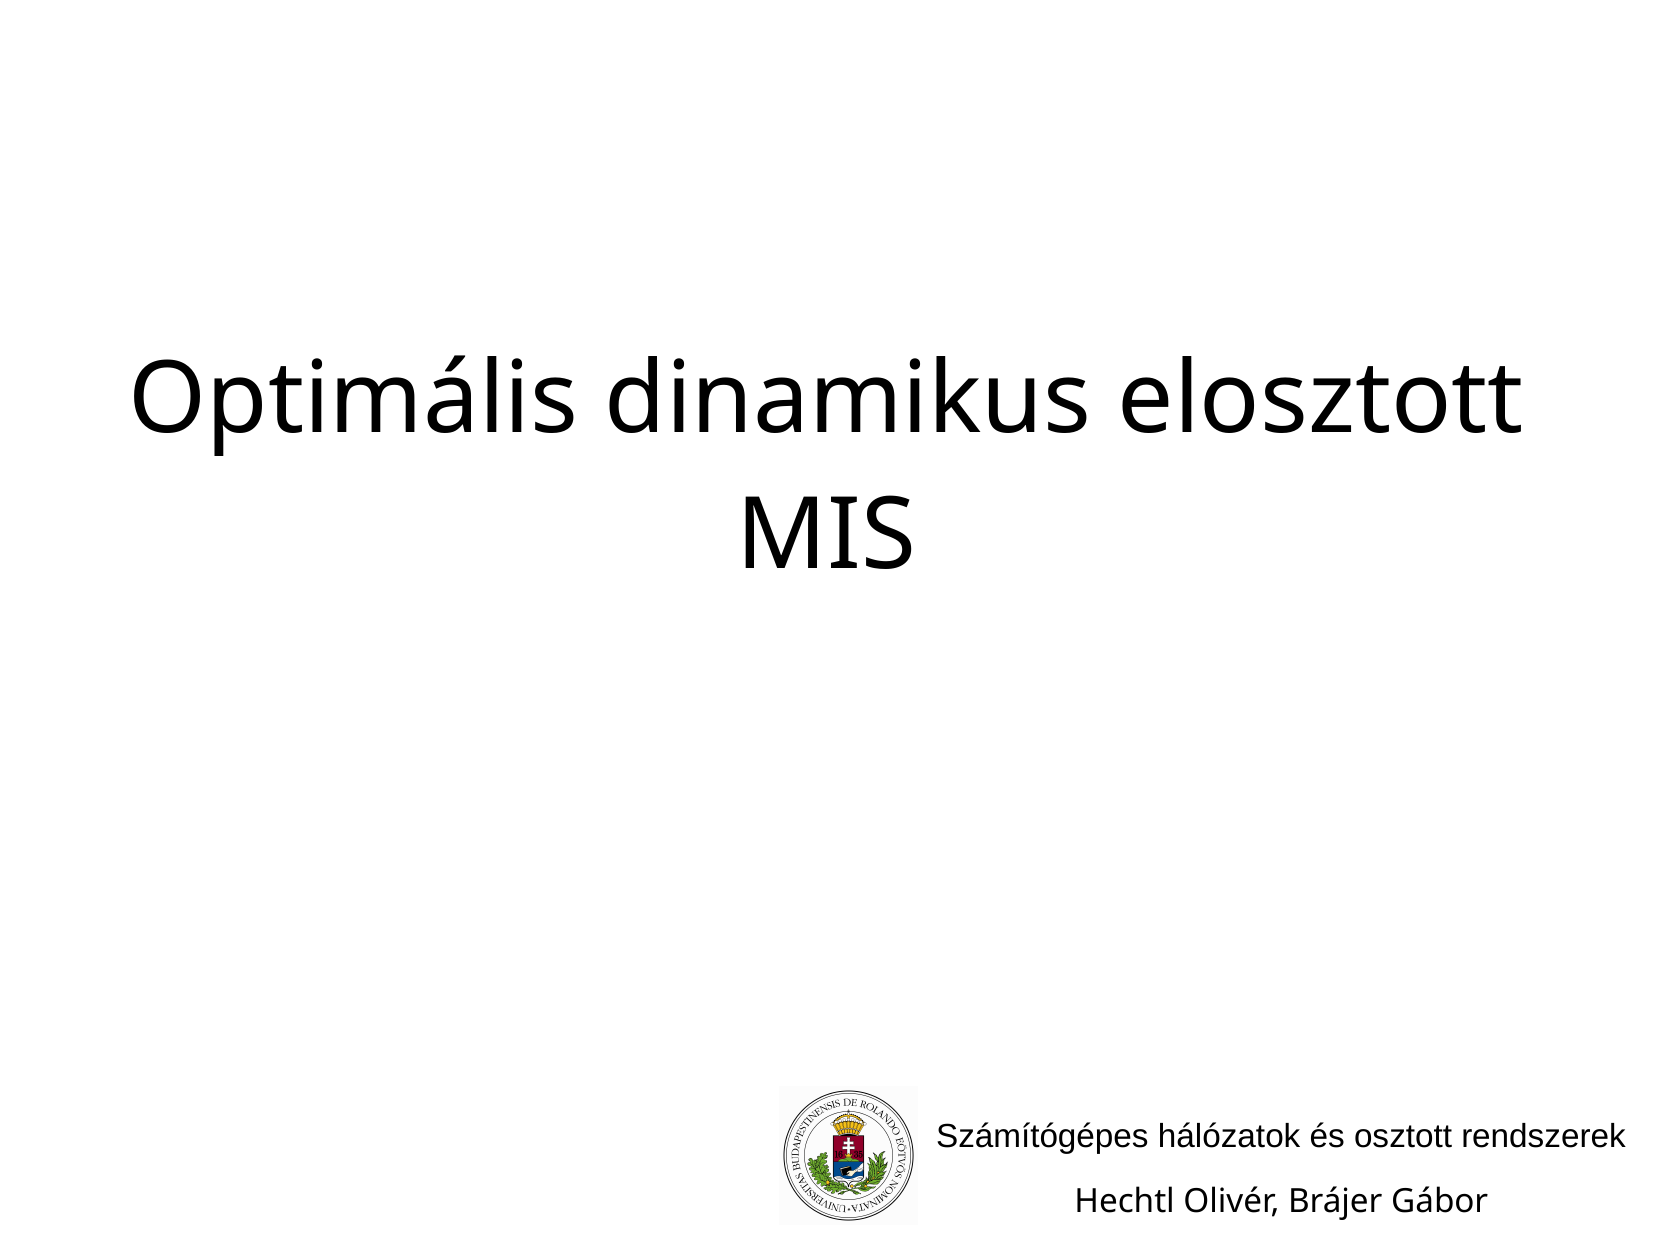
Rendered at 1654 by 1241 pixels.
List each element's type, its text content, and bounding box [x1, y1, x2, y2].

title Optimális dinamikus elosztott MIS [82, 108, 1571, 815]
text_box Számítógépes hálózatok és osztott rendszerek [921, 1110, 1654, 1170]
text_box Hechtl Olivér, Brájer Gábor [944, 1169, 1619, 1223]
picture [779, 1086, 918, 1225]
